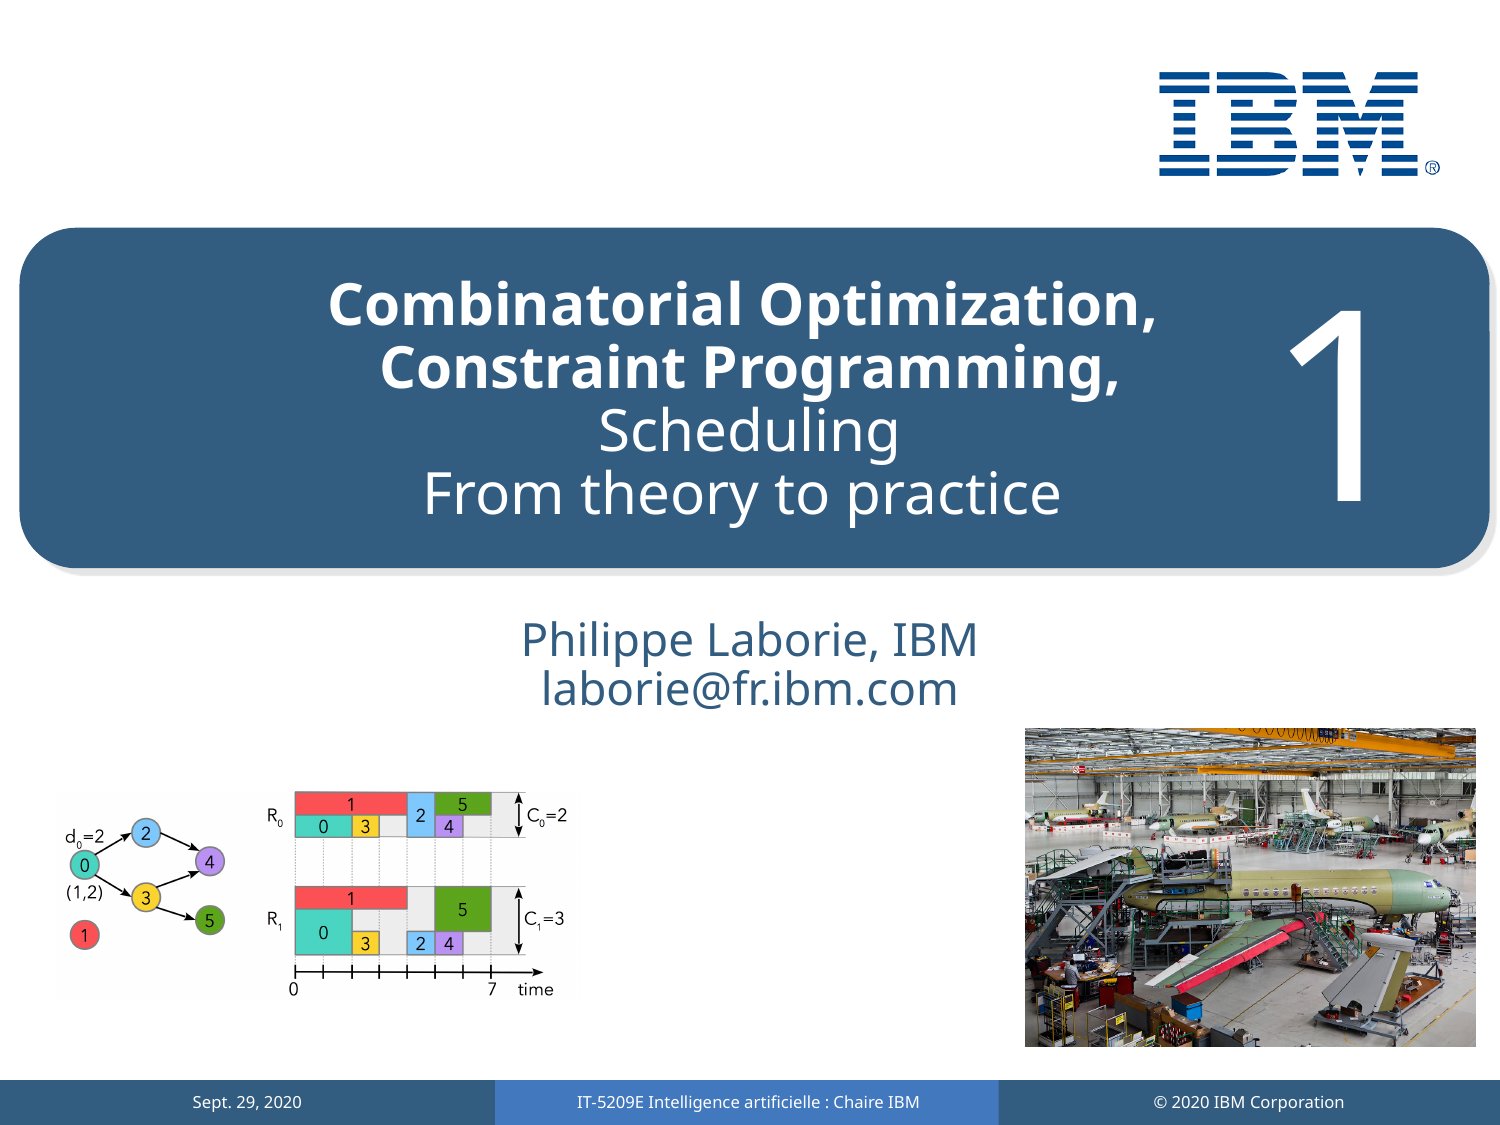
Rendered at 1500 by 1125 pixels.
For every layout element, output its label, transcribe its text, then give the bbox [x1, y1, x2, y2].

picture [1025, 728, 1476, 1047]
picture [55, 787, 581, 1001]
text_box 1 [1251, 227, 1382, 563]
title Combinatorial Optimization, Constraint Programming, Scheduling From theory to practice Philippe Laborie, IBM laborie@fr.ibm.com [0, 197, 1500, 769]
picture [1151, 63, 1446, 184]
